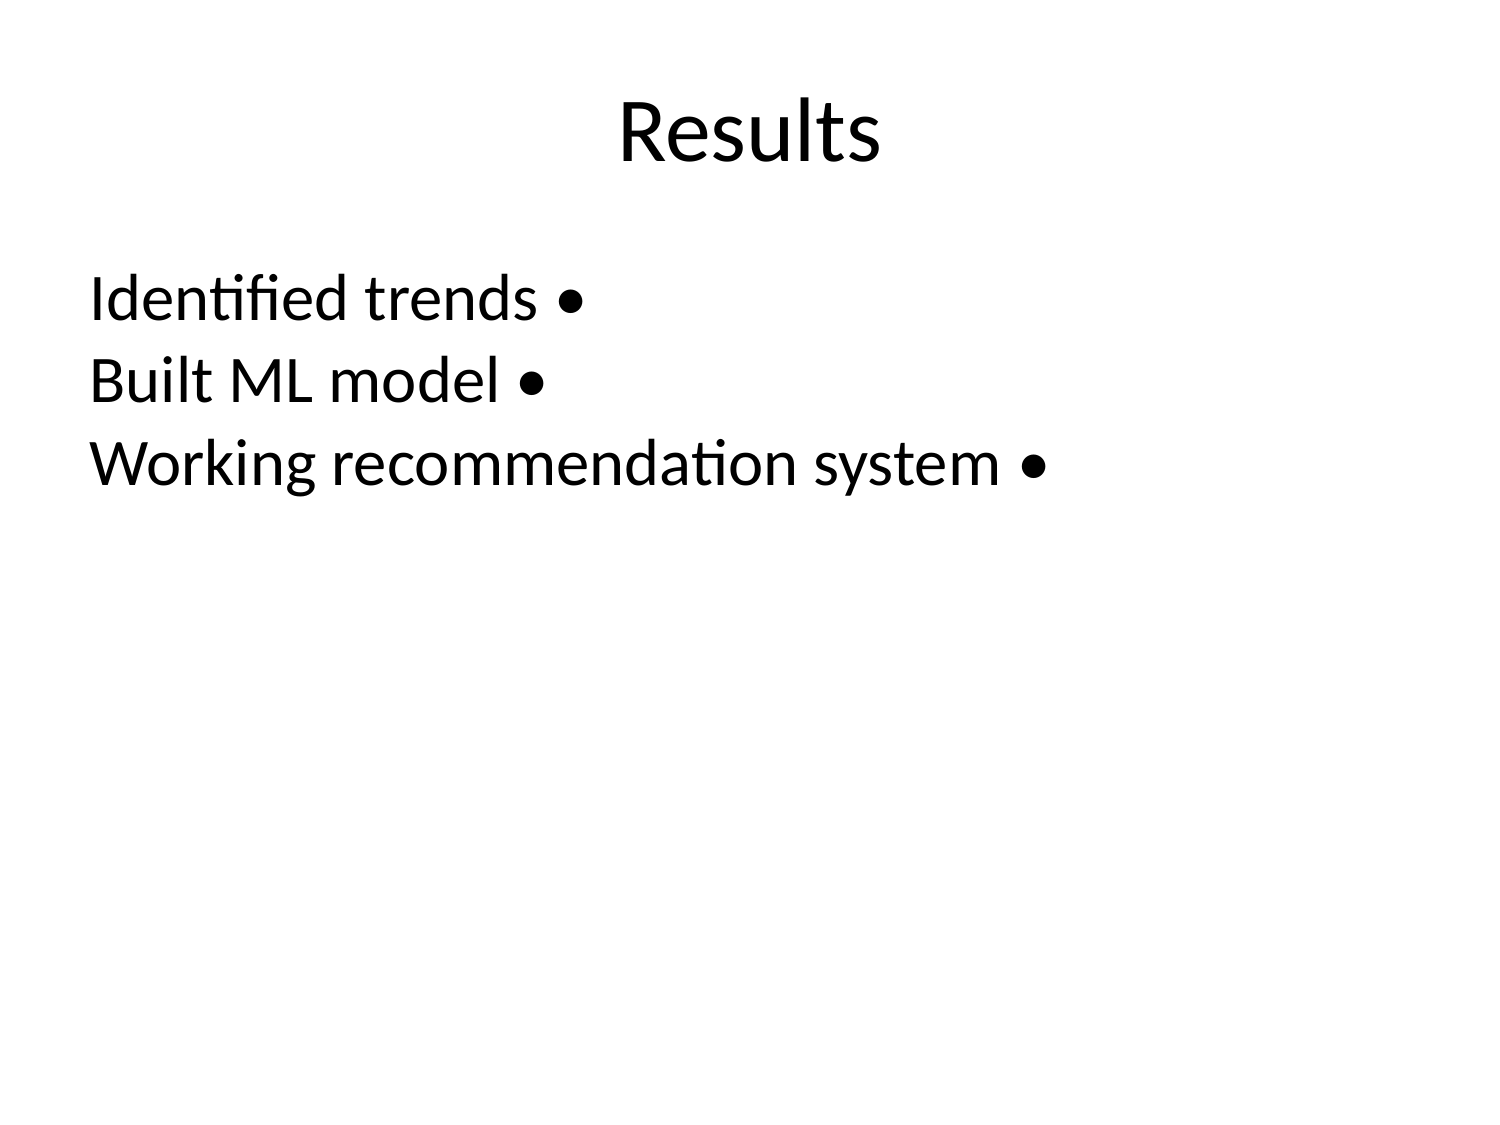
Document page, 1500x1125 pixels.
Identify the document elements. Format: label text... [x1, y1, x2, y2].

text_box • Identified trends • Built ML model • Working recommendation system [75, 262, 1426, 1005]
text_box Results [75, 45, 1426, 233]
